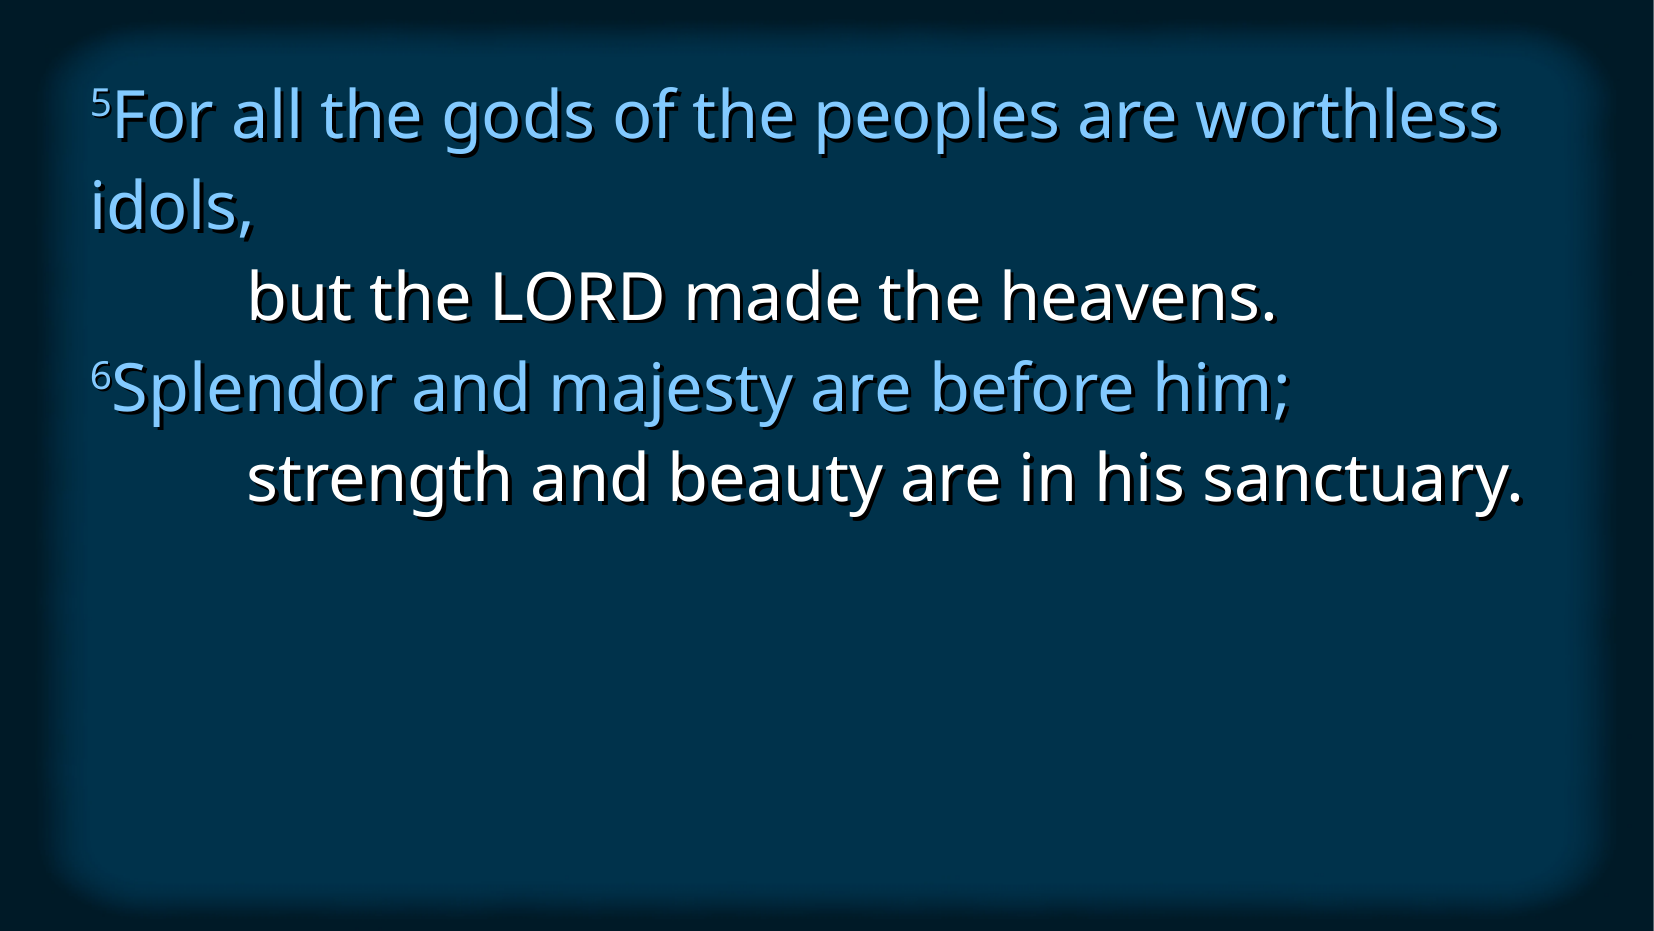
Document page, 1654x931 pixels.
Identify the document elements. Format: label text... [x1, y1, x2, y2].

picture [0, 0, 1654, 931]
text_box 5For all the gods of the peoples are worthless idols, but the LORD made the heavens. 6Splendor and majesty are before him; strength and beauty are in his sanctuary. [75, 60, 1621, 601]
